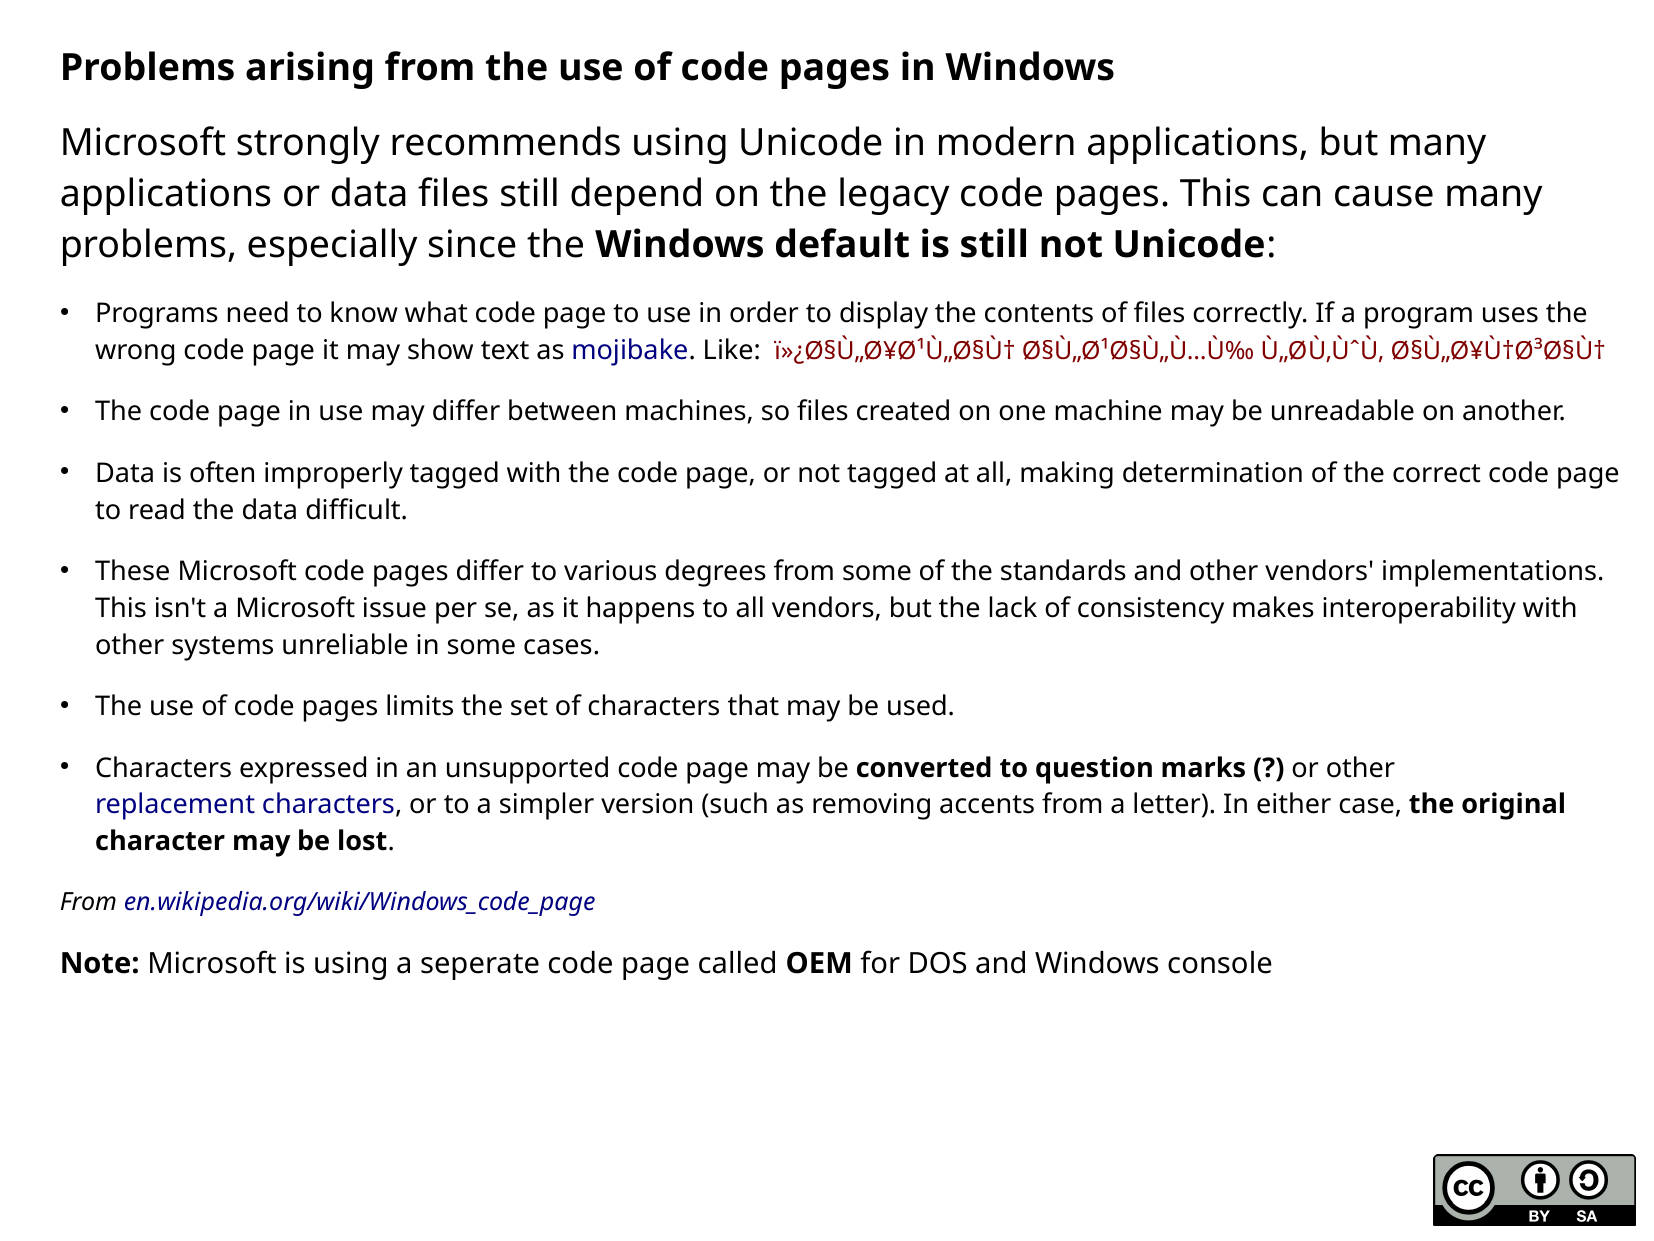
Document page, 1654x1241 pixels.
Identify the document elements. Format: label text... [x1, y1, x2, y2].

text_box Problems arising from the use of code pages in Windows Microsoft strongly recommends using Unicode in modern applications, but many applications or data files still depend on the legacy code pages. This can cause many problems, especially since the Windows default is still not Unicode: Programs need to know what code page to use in order to display the contents of files correctly. If a program uses the wrong code page it may show text as mojibake. Like: ï»¿Ø§Ù„Ø¥Ø¹Ù„Ø§Ù† Ø§Ù„Ø¹Ø§Ù„Ù…Ù‰ Ù„Ø­Ù‚ÙˆÙ‚ Ø§Ù„Ø¥Ù†Ø³Ø§Ù† The code page in use may differ between machines, so files created on one machine may be unreadable on another. Data is often improperly tagged with the code page, or not tagged at all, making determination of the correct code page to read the data difficult. These Microsoft code pages differ to various degrees from some of the standards and other vendors' implementations. This isn't a Microsoft issue per se, as it happens to all vendors, but the lack of consistency makes interoperability with other systems unreliable in some cases. The use of code pages limits the set of characters that may be used. Characters expressed in an unsupported code page may be converted to question marks (?) or other replacement characters, or to a simpler version (such as removing accents from a letter). In either case, the original character may be lost. From en.wikipedia.org/wiki/Windows_code_page Note: Microsoft is using a seperate code page called OEM for DOS and Windows console [45, 32, 1654, 1122]
picture [1433, 1154, 1636, 1226]
